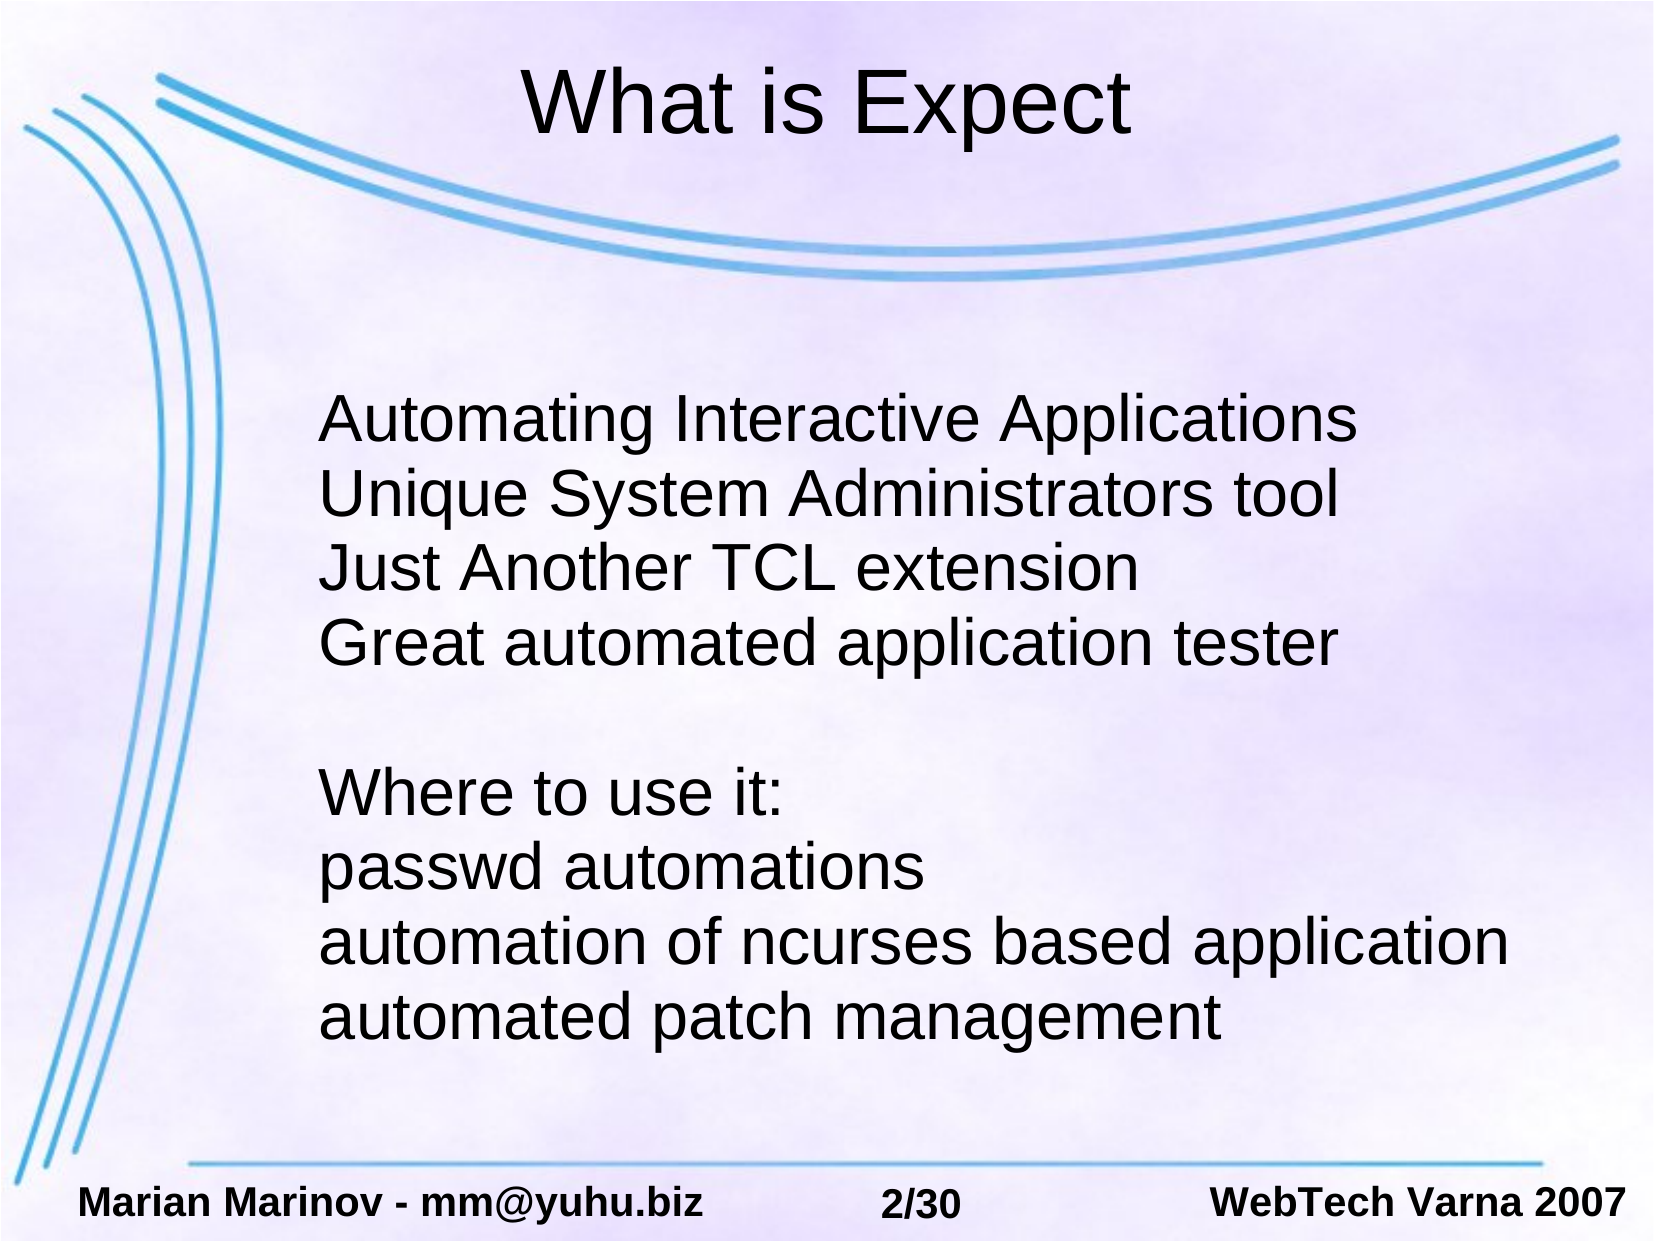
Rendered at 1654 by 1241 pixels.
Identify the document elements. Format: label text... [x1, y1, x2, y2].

text_box 2/30 [866, 1172, 977, 1235]
text_box WebTech Varna 2007 [1194, 1171, 1643, 1233]
picture [1, 1, 1654, 1241]
subtitle Automating Interactive Applications Unique System Administrators tool Just Another TCL extension Great automated application tester Where to use it: passwd automations automation of ncurses based application automated patch management [35, 307, 1654, 1127]
text_box Marian Marinov - mm@yuhu.biz [62, 1171, 720, 1233]
title What is Expect [82, 49, 1571, 257]
